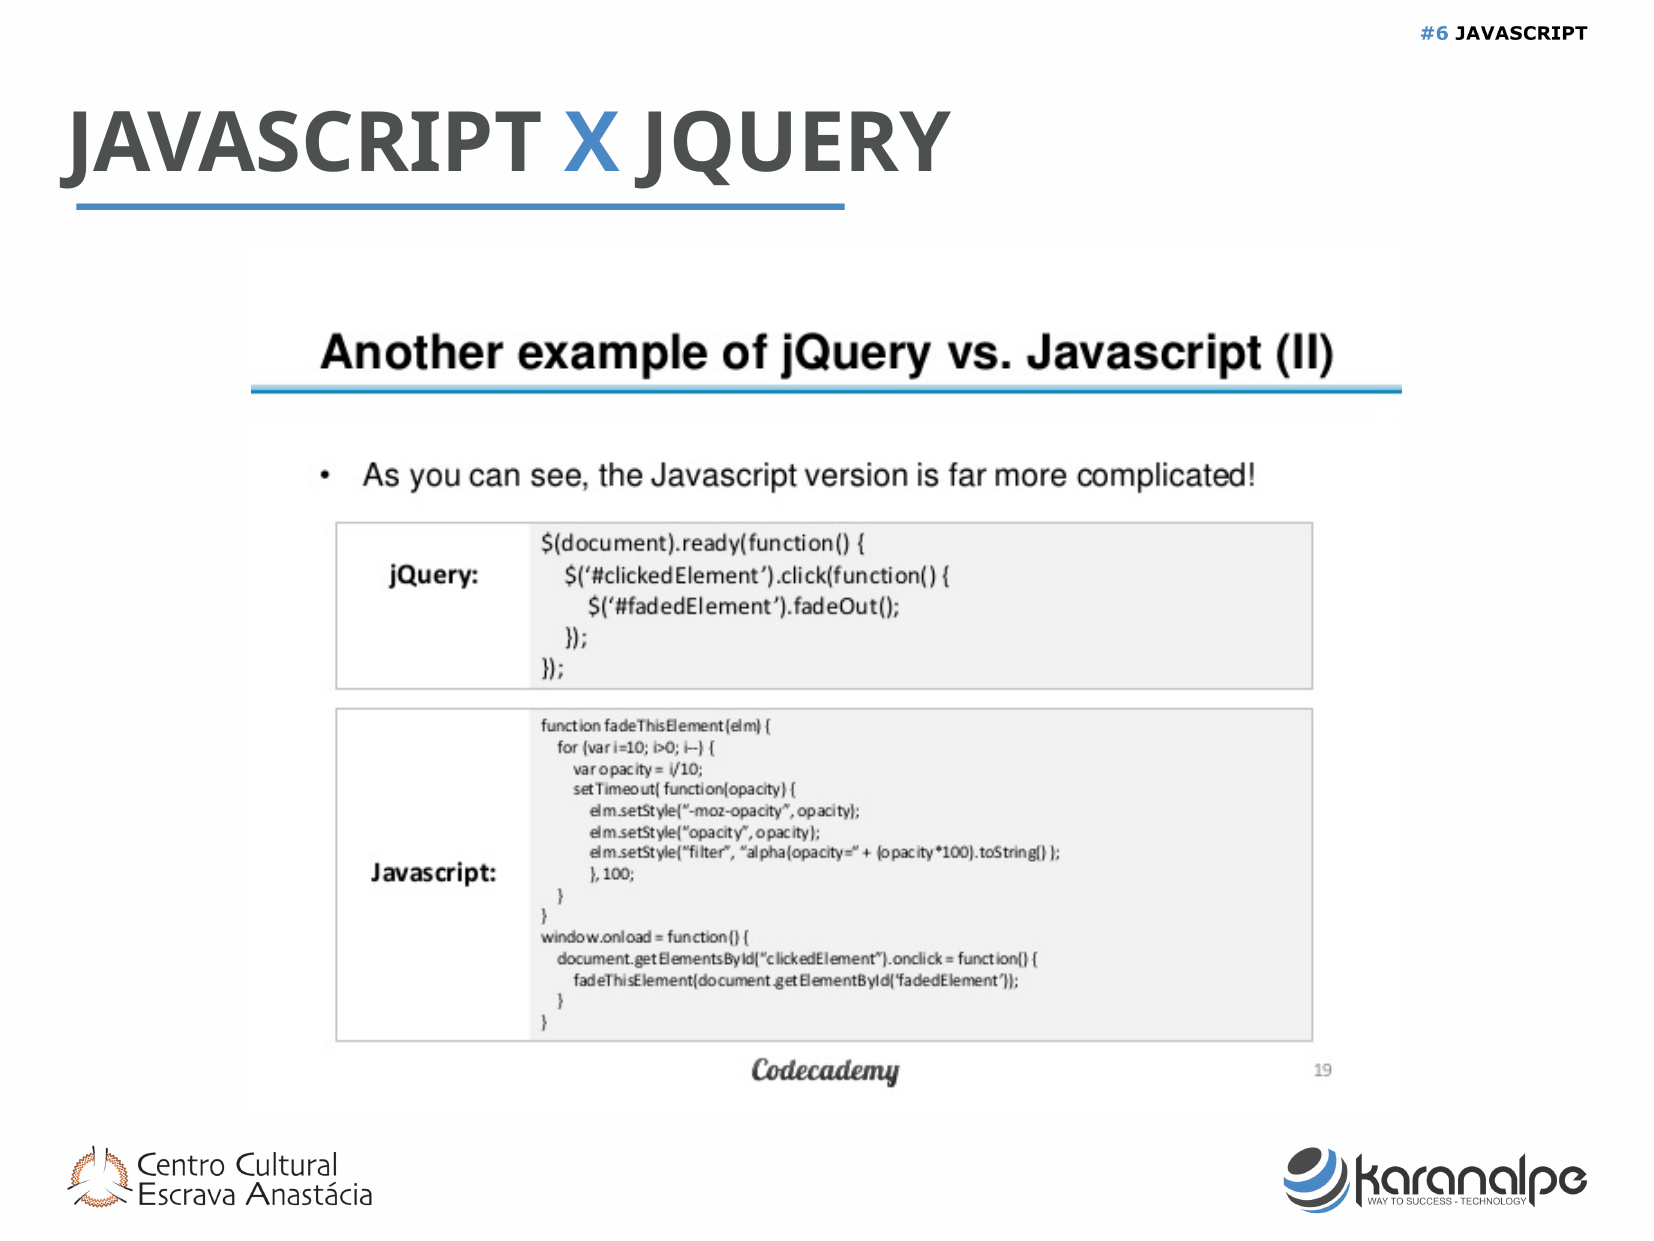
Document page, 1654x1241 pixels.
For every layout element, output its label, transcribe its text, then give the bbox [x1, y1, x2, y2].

picture [0, 0, 1654, 1241]
title JAVASCRIPT X JQUERY [66, 35, 1555, 243]
